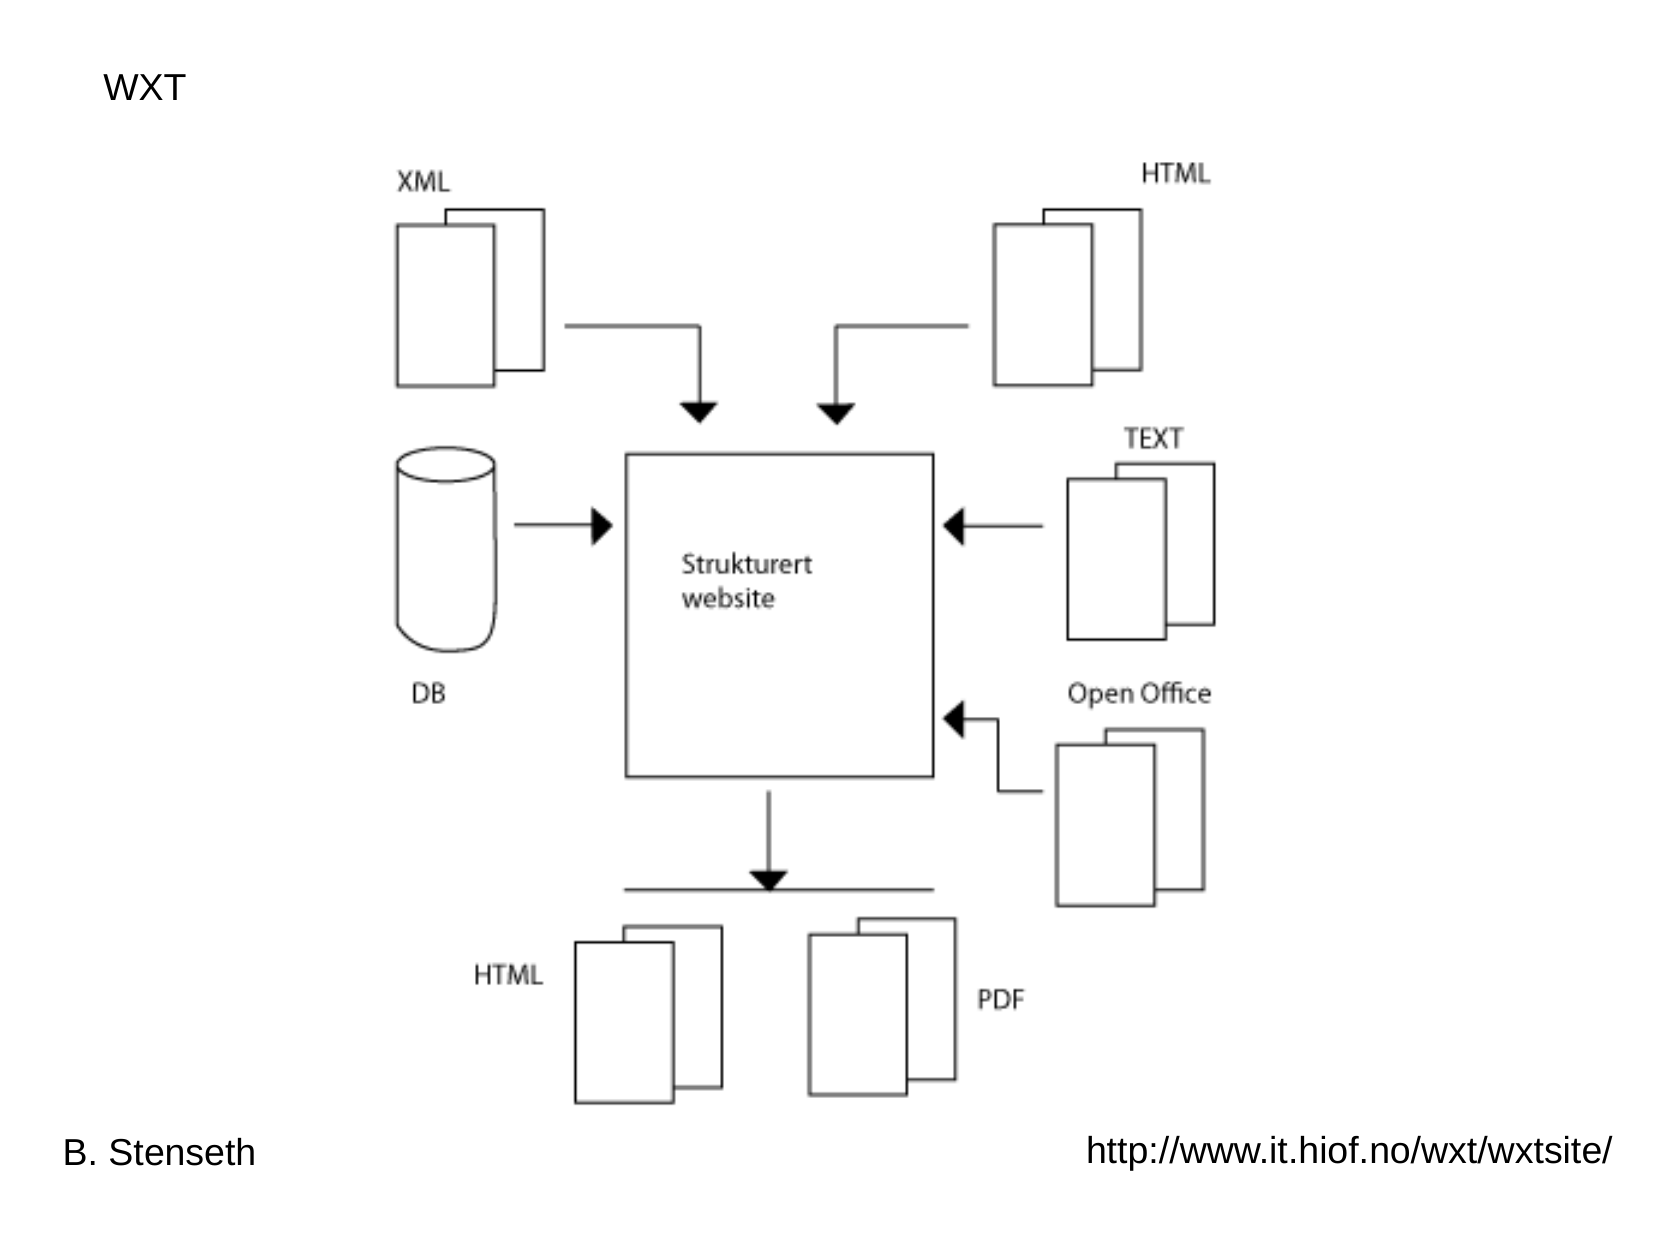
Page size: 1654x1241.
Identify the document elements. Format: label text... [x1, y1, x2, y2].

text_box B. Stenseth [47, 1124, 272, 1182]
text_box WXT [88, 59, 202, 116]
picture [354, 149, 1329, 1122]
text_box http://www.it.hiof.no/wxt/wxtsite/ [1071, 1122, 1625, 1182]
